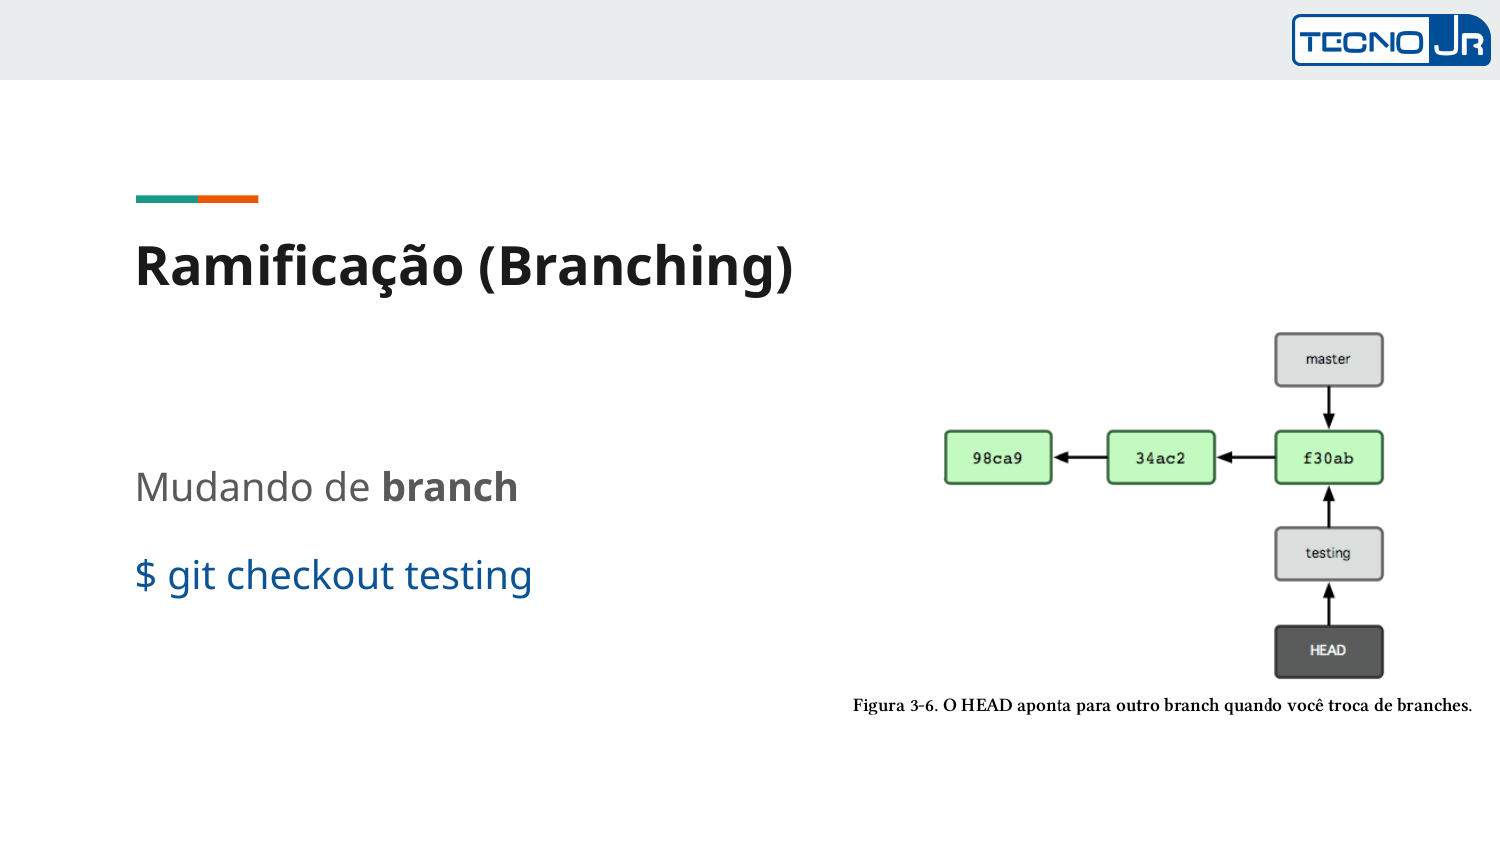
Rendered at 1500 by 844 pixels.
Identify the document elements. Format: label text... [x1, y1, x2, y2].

list Mudando de branch $ git checkout testing [119, 341, 850, 712]
picture [1292, 14, 1491, 66]
picture [850, 329, 1475, 715]
title Ramificação (Branching) [119, 216, 1381, 305]
